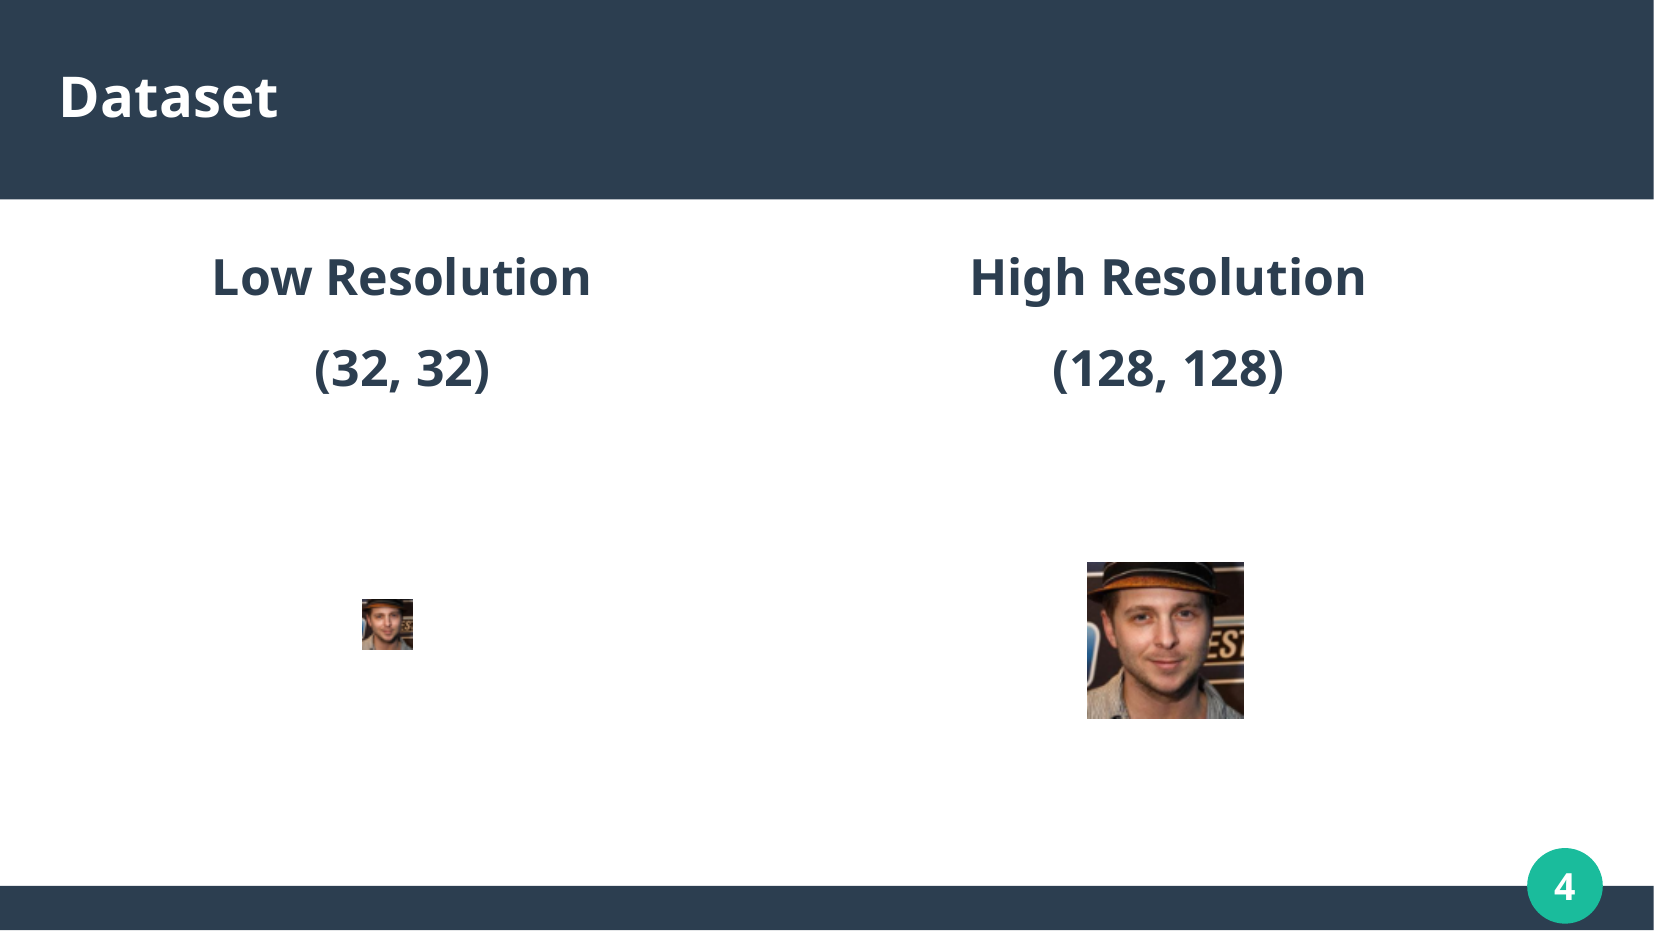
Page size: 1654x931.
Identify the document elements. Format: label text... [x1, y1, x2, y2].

picture [362, 599, 413, 650]
title Dataset [59, 37, 1595, 156]
list High Resolution (128, 128) [787, 242, 1479, 863]
list Low Resolution (32, 32) [21, 242, 713, 863]
picture [1087, 562, 1244, 719]
